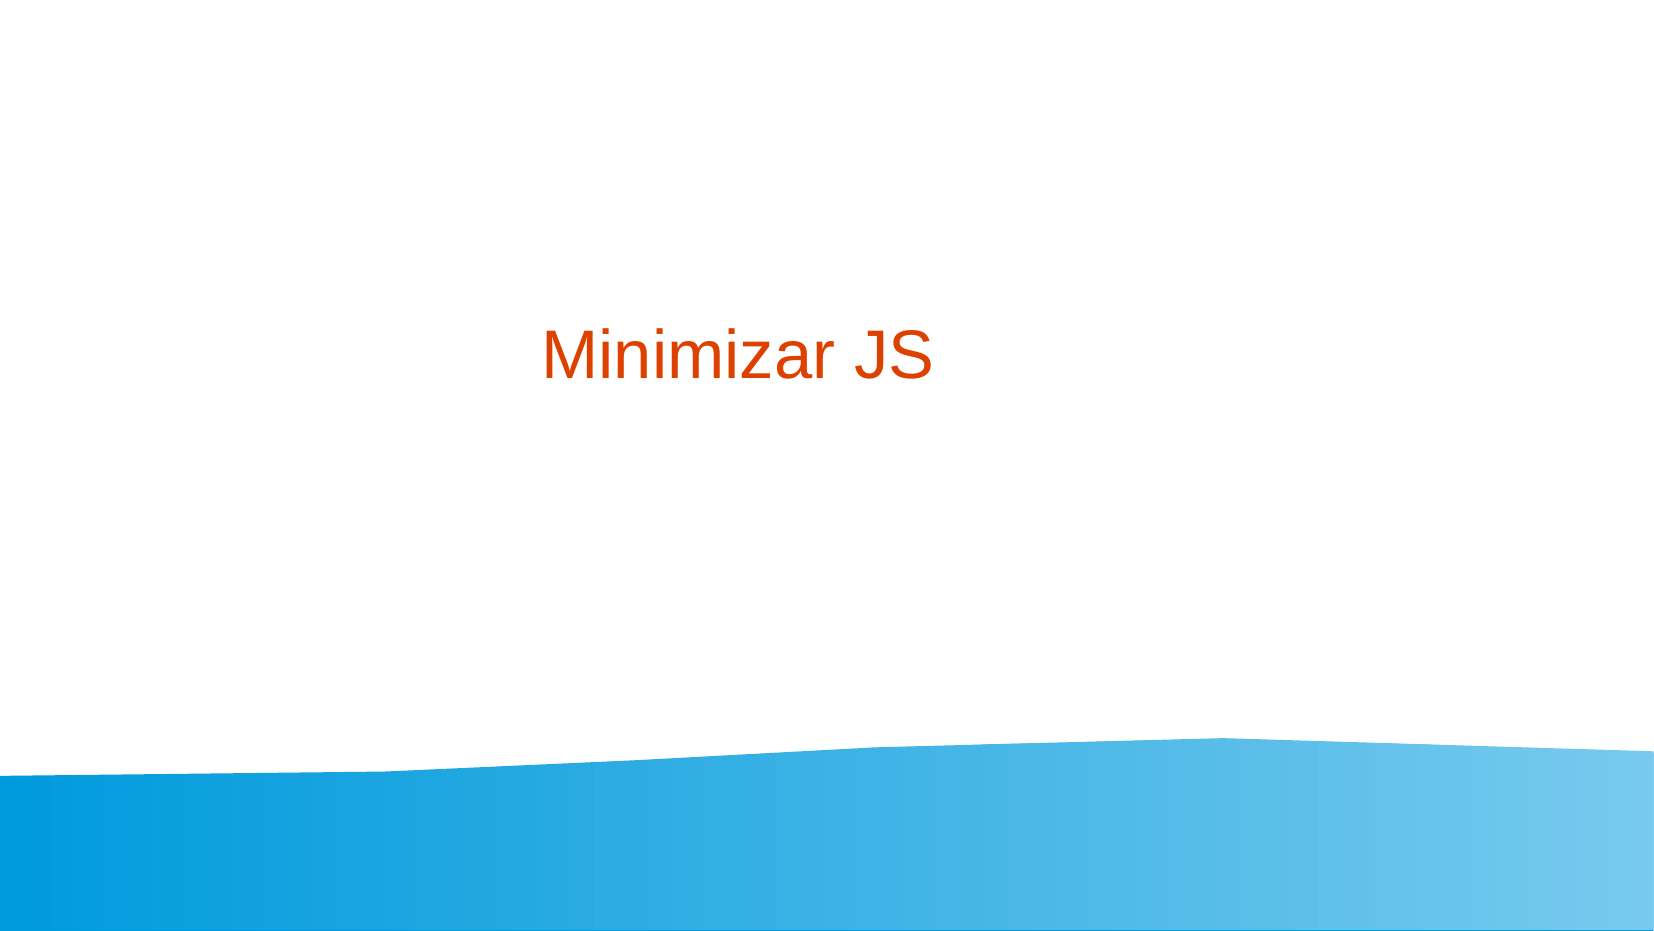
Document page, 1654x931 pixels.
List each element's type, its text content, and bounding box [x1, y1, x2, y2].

title Minimizar JS [0, 265, 1477, 443]
